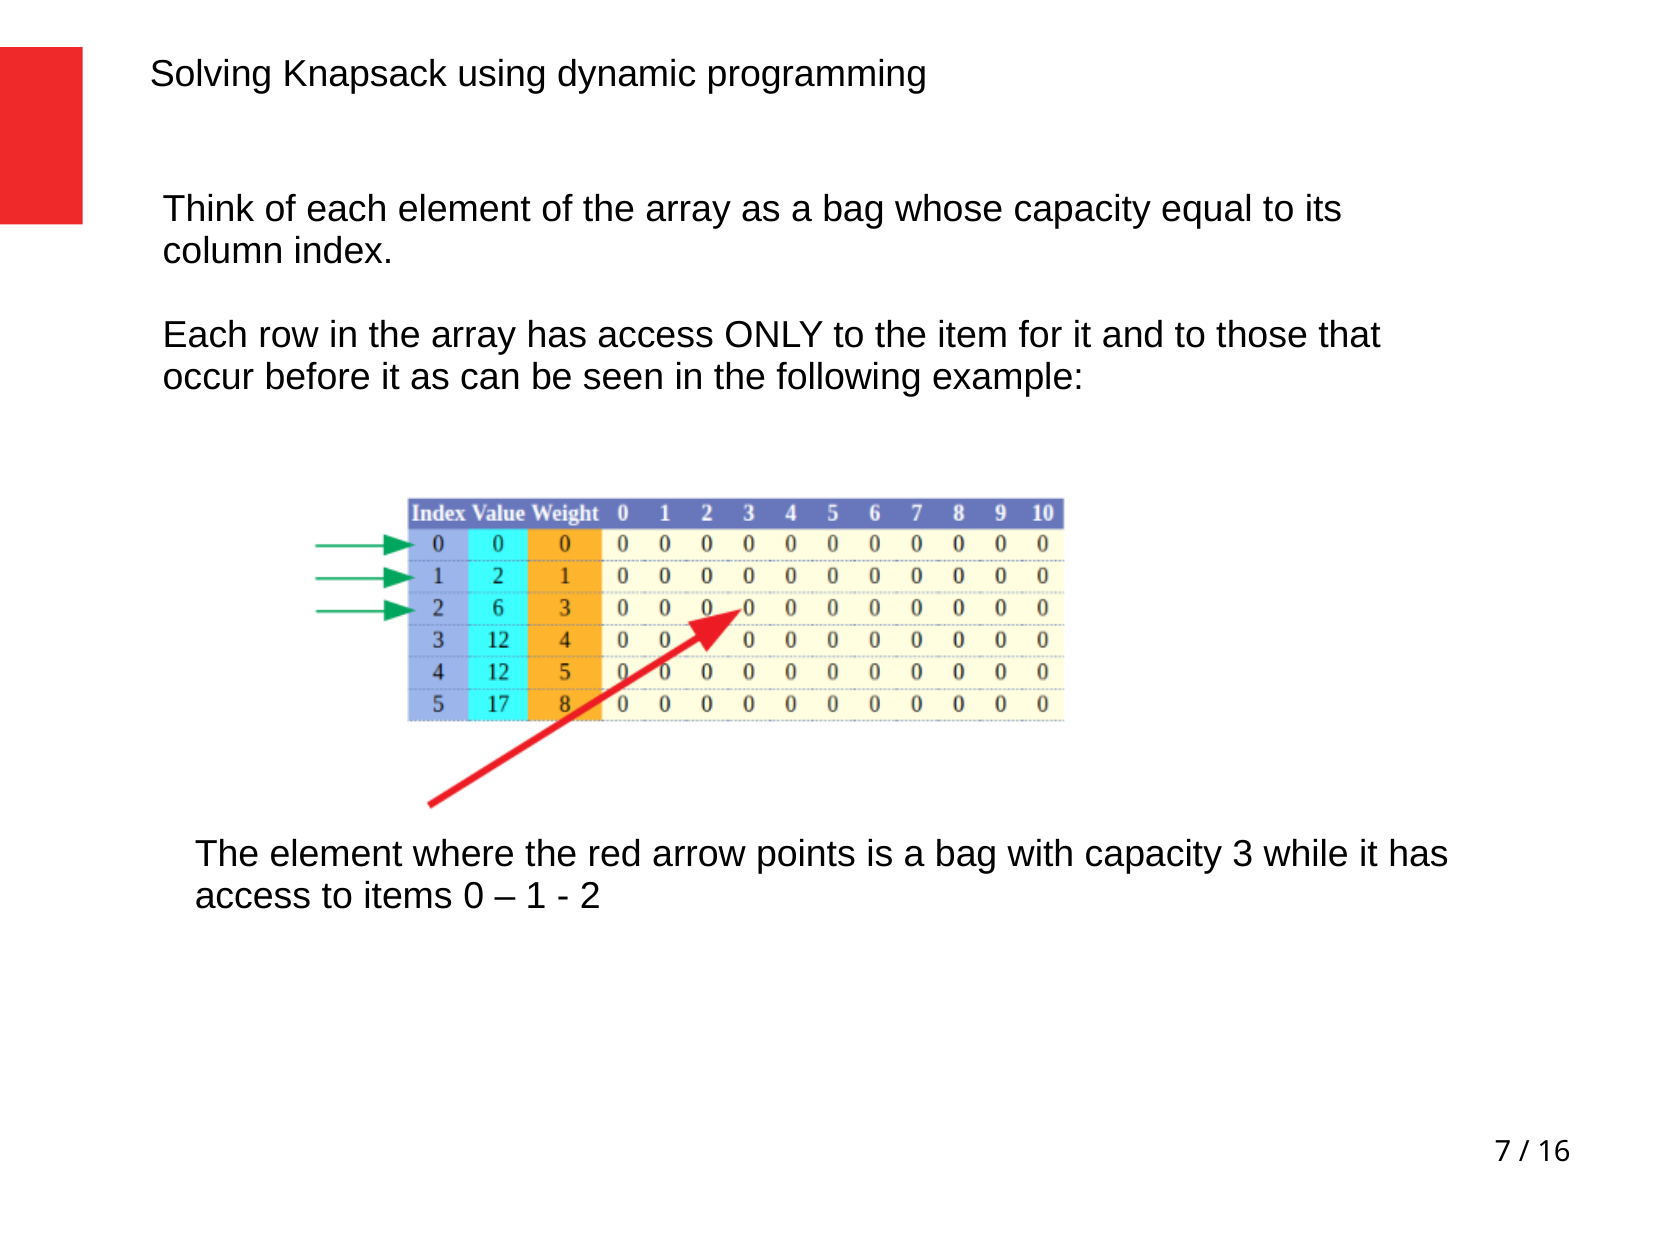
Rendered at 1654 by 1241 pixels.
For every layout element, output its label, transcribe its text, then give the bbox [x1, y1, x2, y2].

text_box Solving Knapsack using dynamic programming [135, 45, 961, 102]
text_box The element where the red arrow points is a bag with capacity 3 while it has access to items 0 – 1 - 2 [180, 825, 1465, 924]
text_box Think of each element of the array as a bag whose capacity equal to its column index. Each row in the array has access ONLY to the item for it and to those that occur before it as can be seen in the following example: [147, 180, 1411, 489]
picture [284, 427, 1088, 814]
